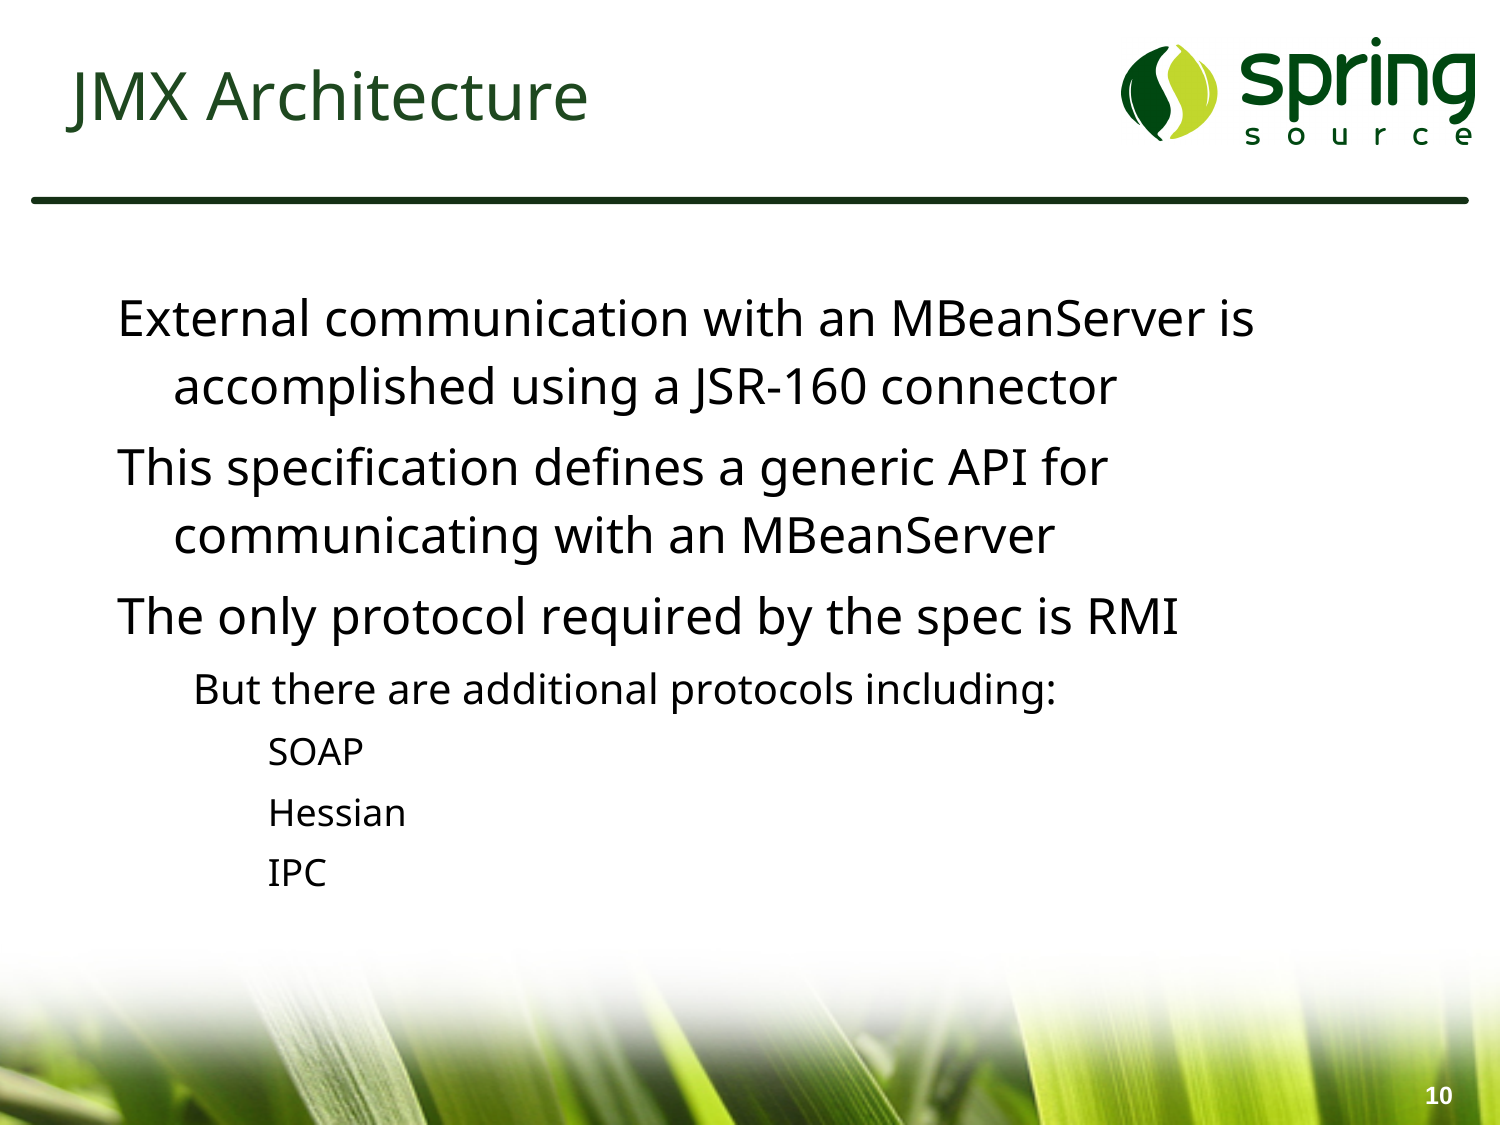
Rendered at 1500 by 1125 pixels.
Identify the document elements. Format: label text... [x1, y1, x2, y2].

picture [1121, 37, 1475, 145]
title JMX Architecture [56, 13, 1089, 176]
picture [0, 944, 1500, 1125]
list External communication with an MBeanServer is accomplished using a JSR-160 connector This specification defines a generic API for communicating with an MBeanServer The only protocol required by the spec is RMI But there are additional protocols including: SOAP Hessian IPC [103, 275, 1394, 938]
